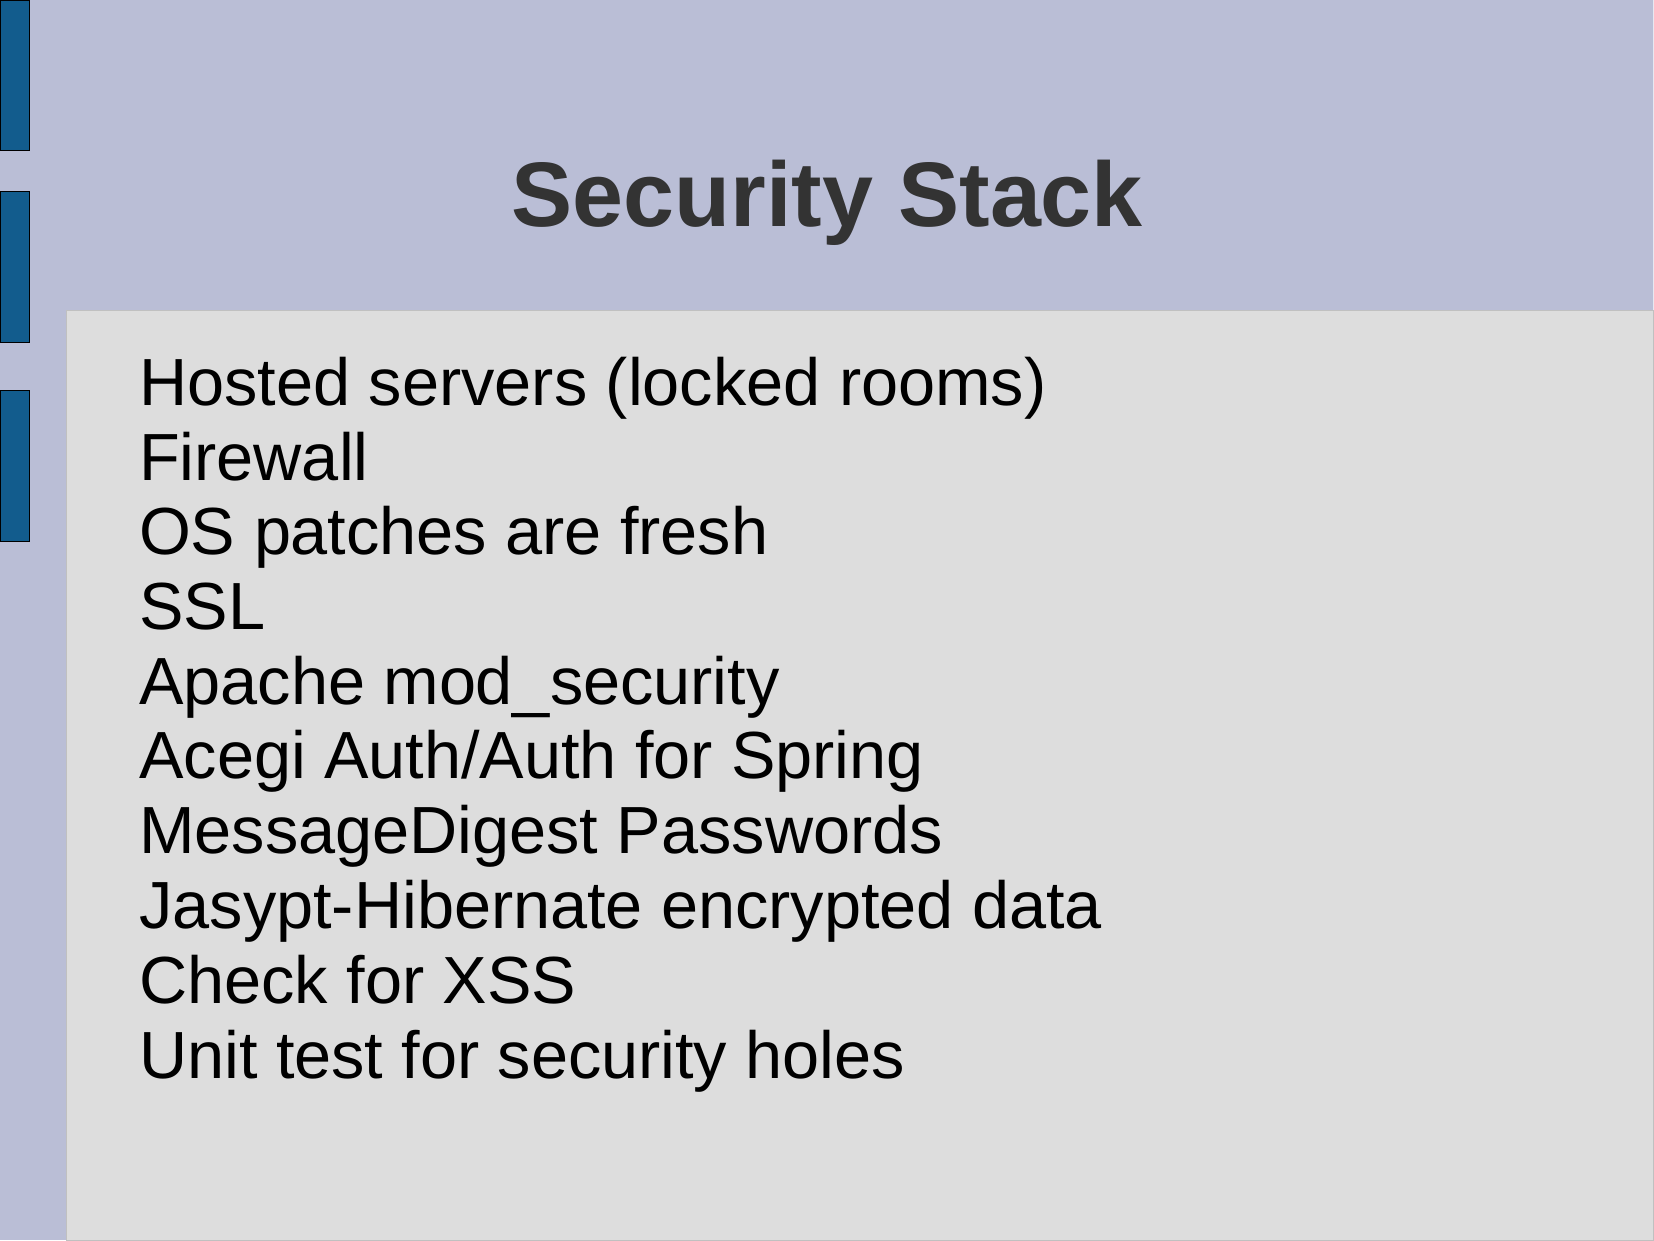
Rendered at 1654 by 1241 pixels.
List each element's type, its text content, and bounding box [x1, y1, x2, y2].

list Hosted servers (locked rooms) Firewall OS patches are fresh SSL Apache mod_security Acegi Auth/Auth for Spring MessageDigest Passwords Jasypt-Hibernate encrypted data Check for XSS Unit test for security holes [121, 344, 1534, 1127]
title Security Stack [121, 91, 1534, 299]
